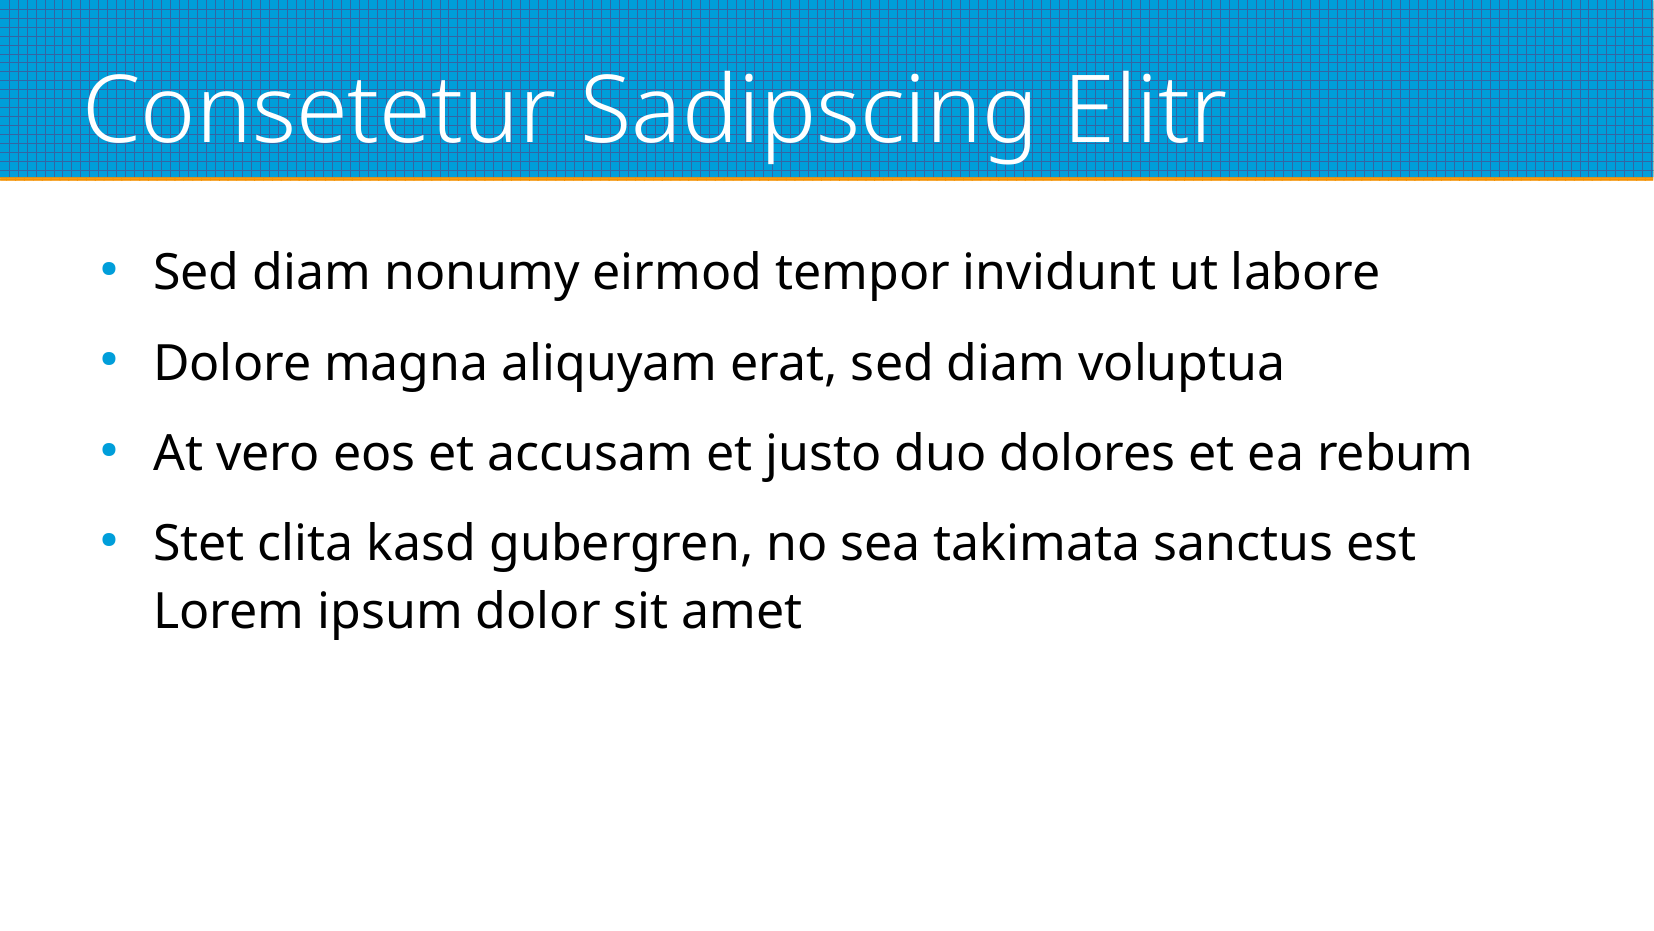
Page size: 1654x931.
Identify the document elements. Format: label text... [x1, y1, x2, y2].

title Consetetur Sadipscing Elitr [82, 14, 1571, 171]
list Sed diam nonumy eirmod tempor invidunt ut labore Dolore magna aliquyam erat, sed diam voluptua At vero eos et accusam et justo duo dolores et ea rebum Stet clita kasd gubergren, no sea takimata sanctus est Lorem ipsum dolor sit amet [82, 236, 1563, 811]
